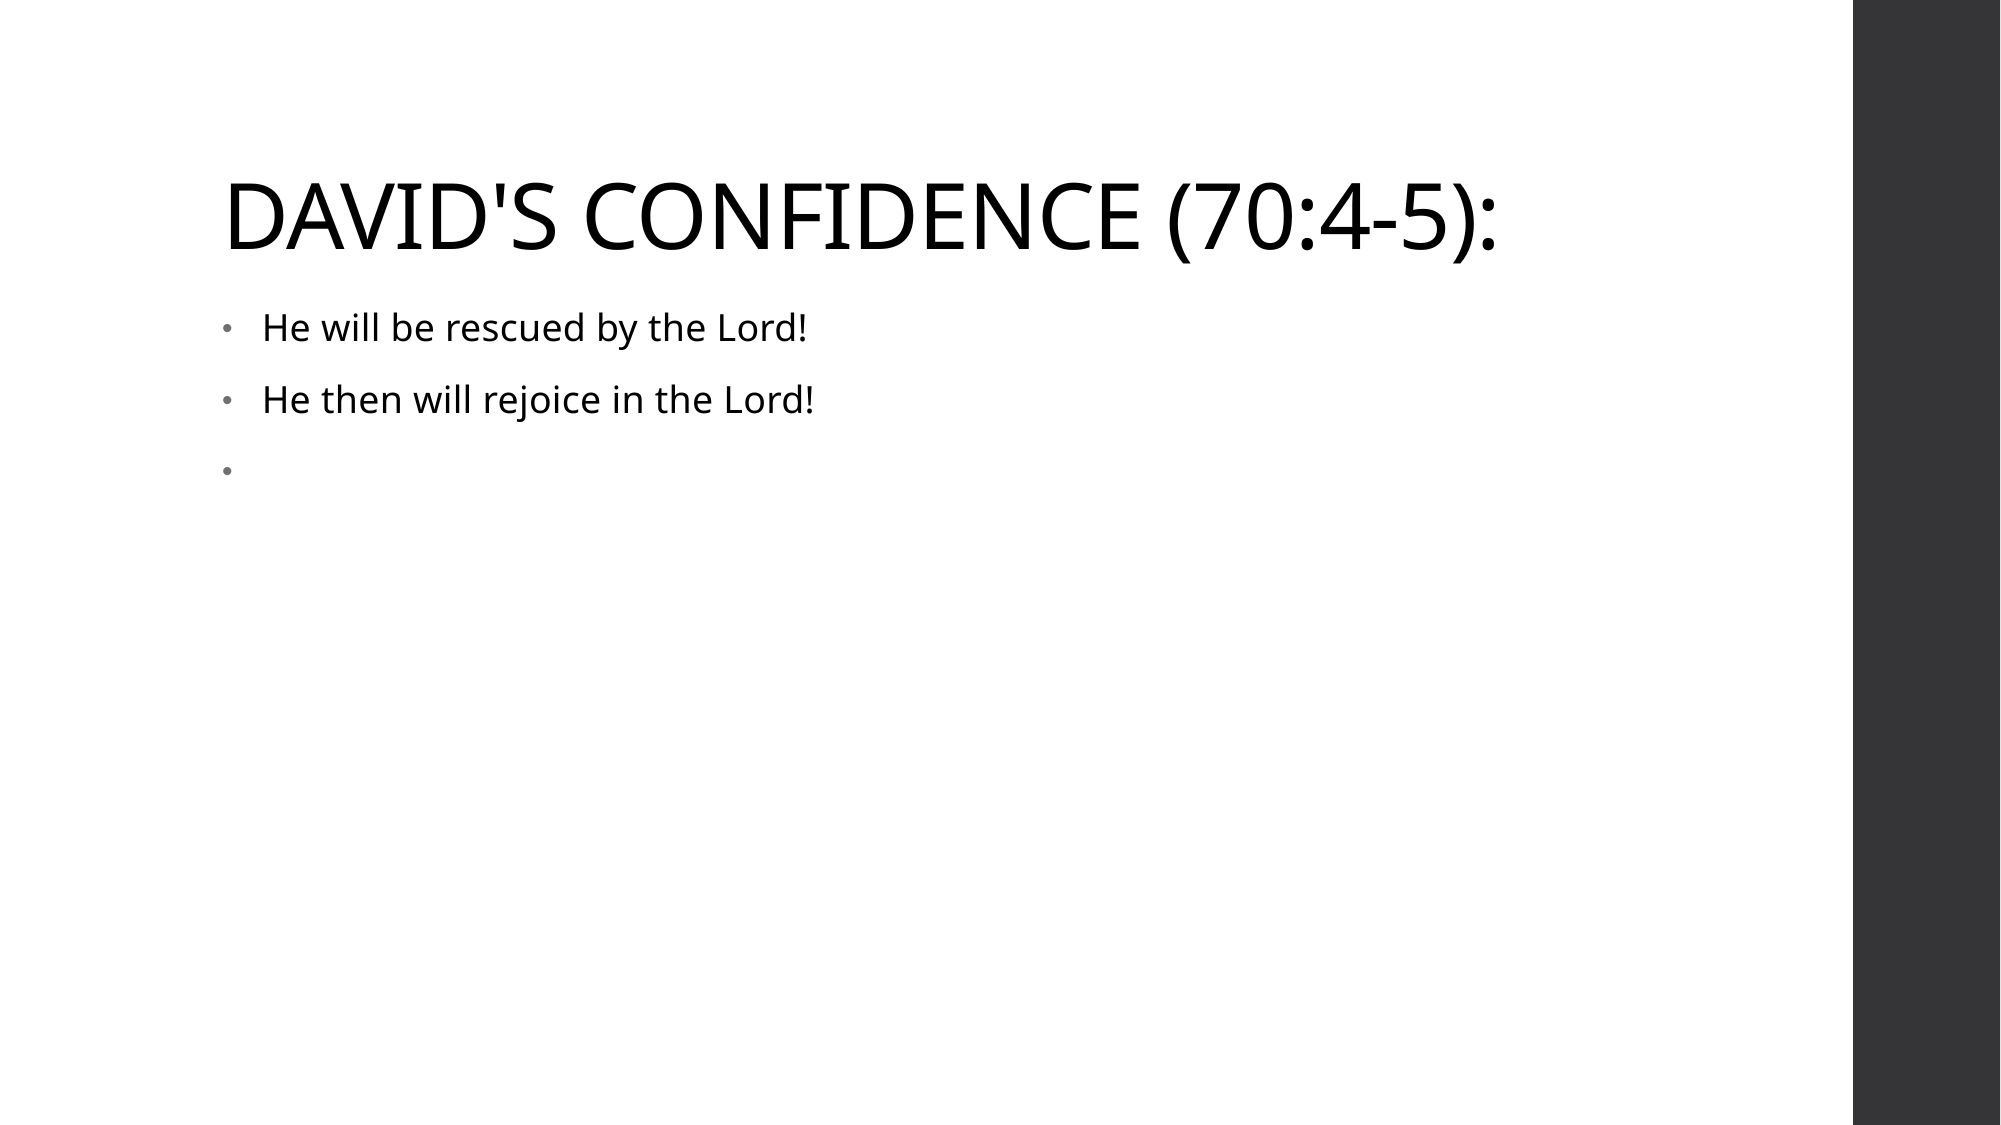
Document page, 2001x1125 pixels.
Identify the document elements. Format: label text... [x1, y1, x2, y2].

title DAVID'S CONFIDENCE (70:4-5): [206, 60, 1797, 278]
list He will be rescued by the Lord! He then will rejoice in the Lord! [206, 299, 1617, 1014]
